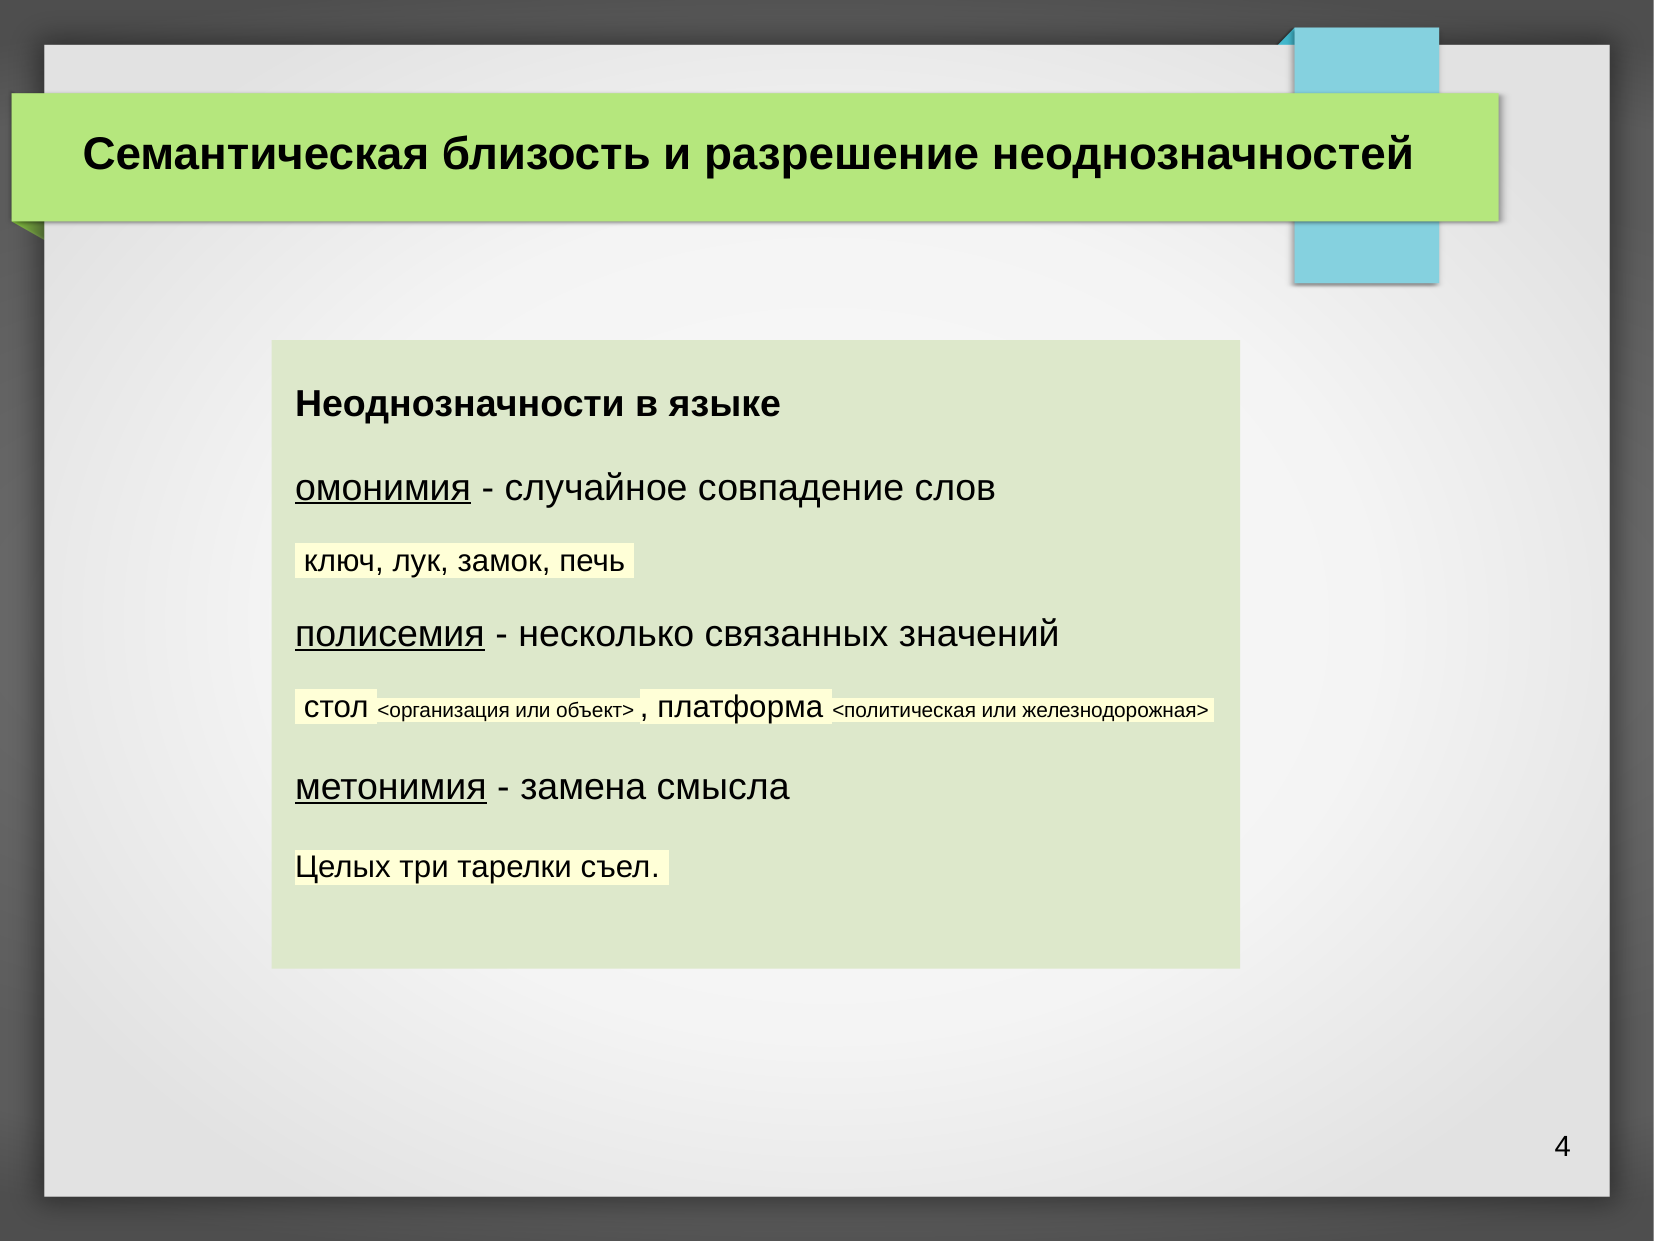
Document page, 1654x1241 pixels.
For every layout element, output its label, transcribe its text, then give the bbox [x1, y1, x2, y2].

picture [0, 0, 1654, 1241]
title Семантическая близость и разрешение неоднозначностей [82, 121, 1489, 187]
text_box Неоднозначности в языке омонимия - случайное совпадение слов ключ, лук, замок, печь полисемия - несколько связанных значений стол <организация или объект> , платформа <политическая или железнодорожная> метонимия - замена смысла Целых три тарелки съел. [271, 340, 1241, 969]
